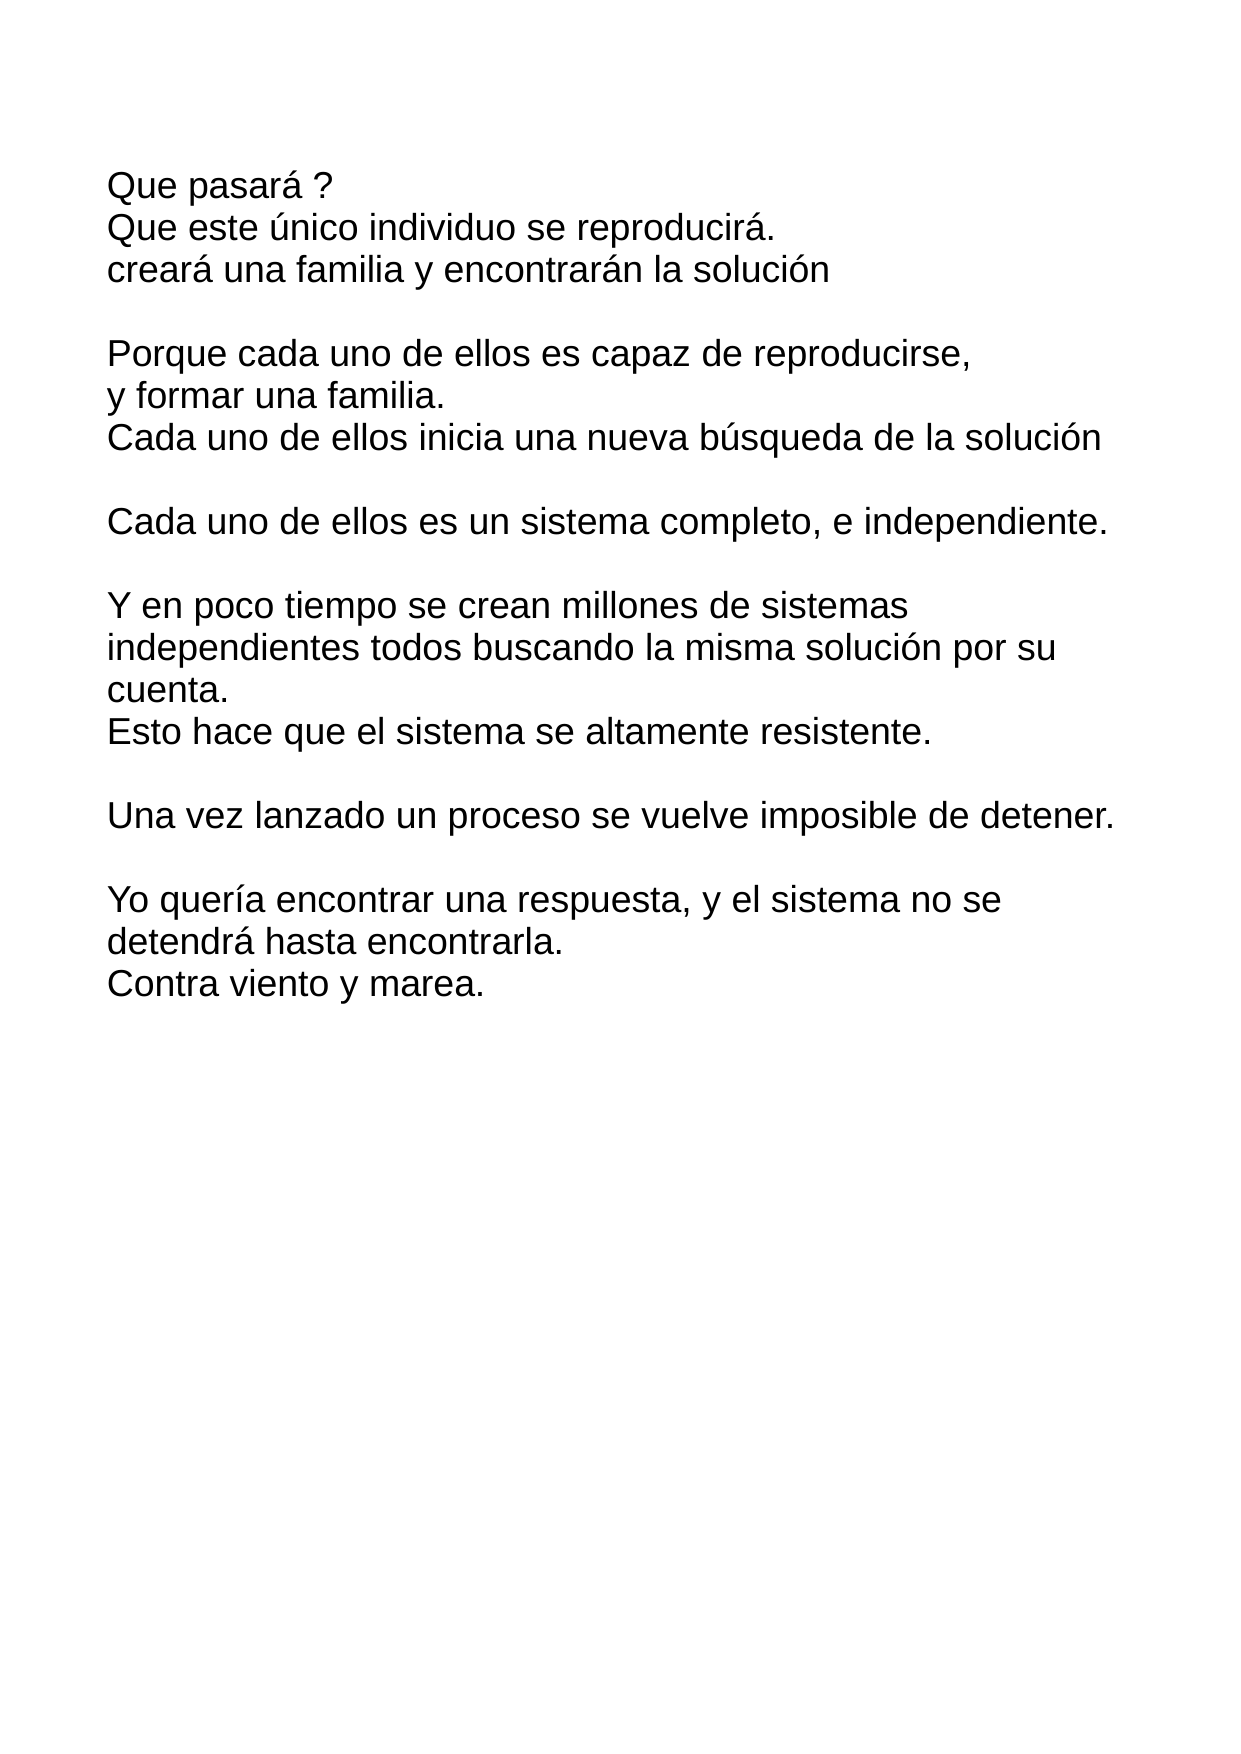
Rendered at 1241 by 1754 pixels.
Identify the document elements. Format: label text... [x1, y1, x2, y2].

text_box Que pasará ? Que este único individuo se reproducirá. creará una familia y encontrarán la solución Porque cada uno de ellos es capaz de reproducirse, y formar una familia. Cada uno de ellos inicia una nueva búsqueda de la solución Cada uno de ellos es un sistema completo, e independiente. Y en poco tiempo se crean millones de sistemas independientes todos buscando la misma solución por su cuenta. Esto hace que el sistema se altamente resistente. Una vez lanzado un proceso se vuelve imposible de detener. Yo quería encontrar una respuesta, y el sistema no se detendrá hasta encontrarla. Contra viento y marea. [92, 73, 1167, 1217]
